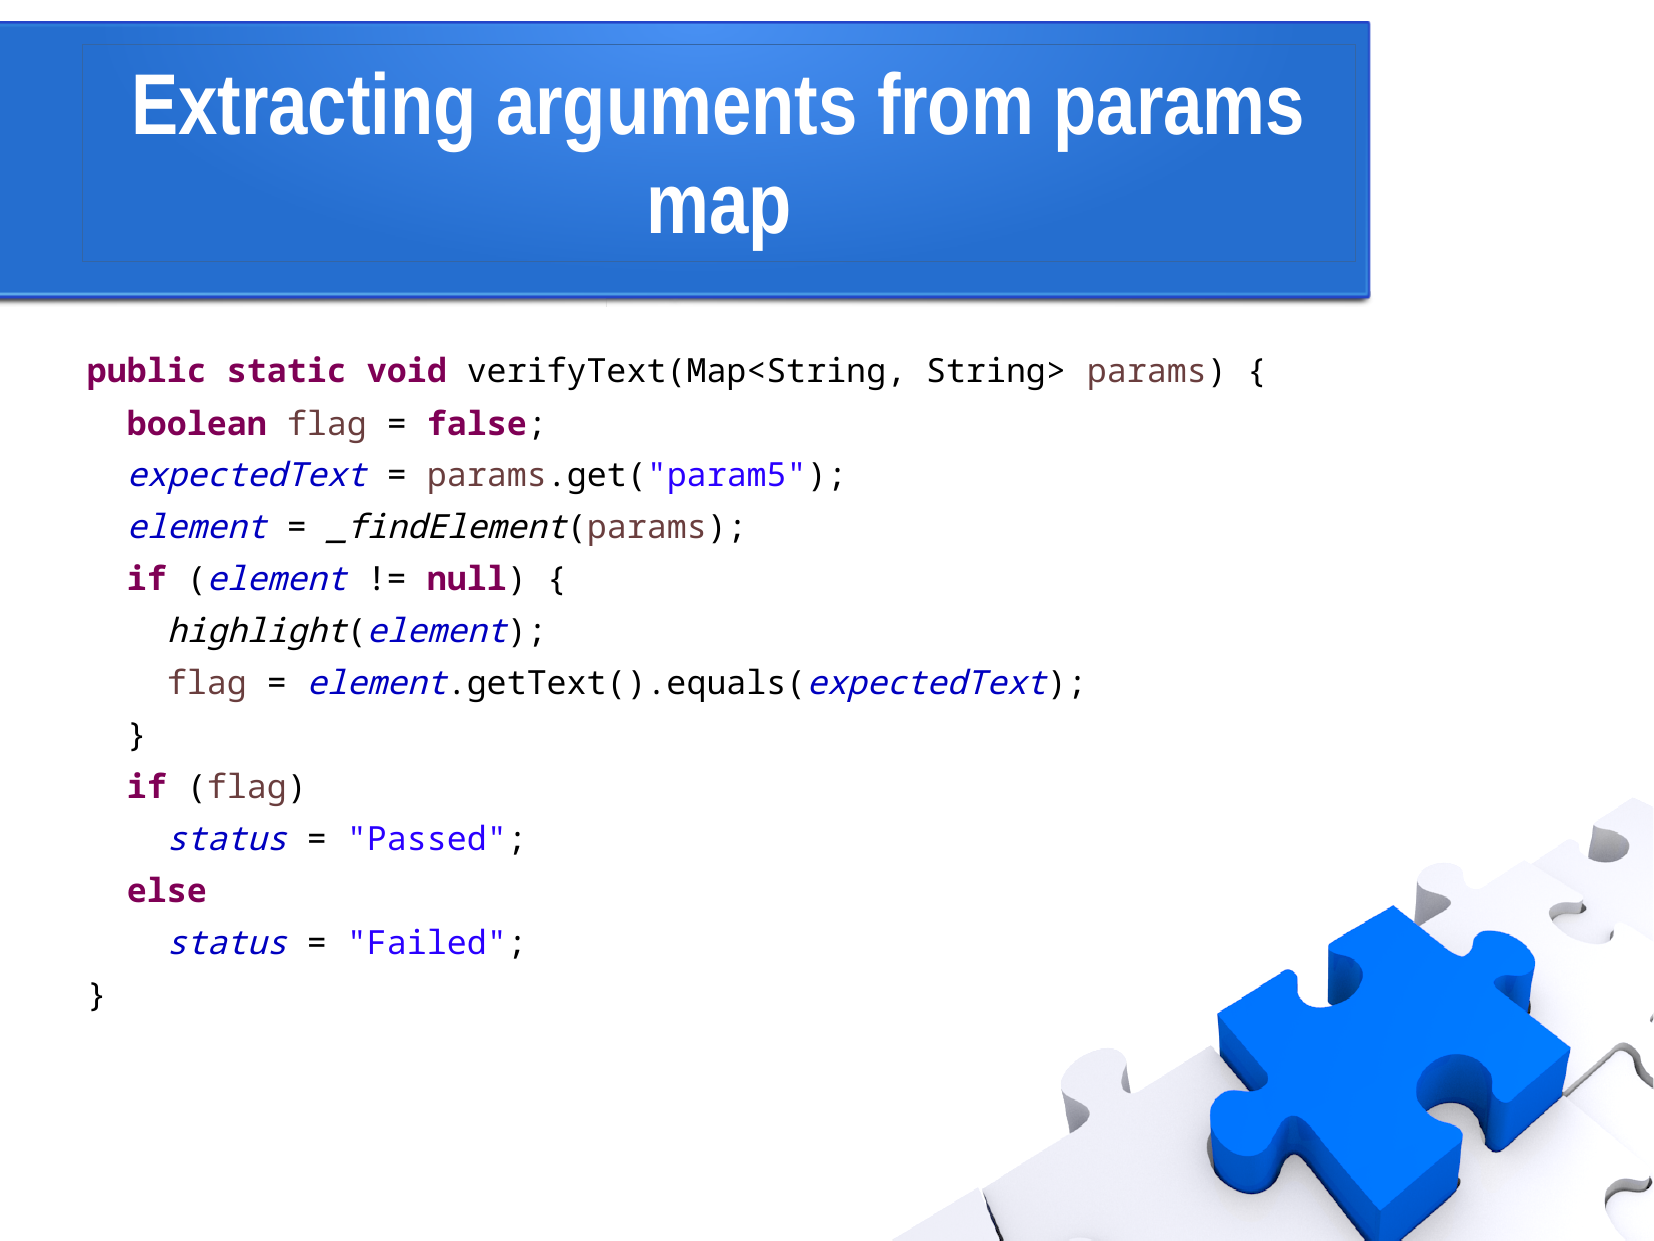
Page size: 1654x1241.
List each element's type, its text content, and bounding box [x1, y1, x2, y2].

title Extracting arguments from params map [82, 44, 1356, 262]
text_box public static void verifyText(Map<String, String> params) { boolean flag = false; expectedText = params.get("param5"); element = _findElement(params); if (element != null) { highlight(element); flag = element.getText().equals(expectedText); } if (flag) status = "Passed"; else status = "Failed"; } [71, 344, 1561, 1065]
picture [0, 21, 1375, 307]
picture [872, 655, 1654, 1241]
